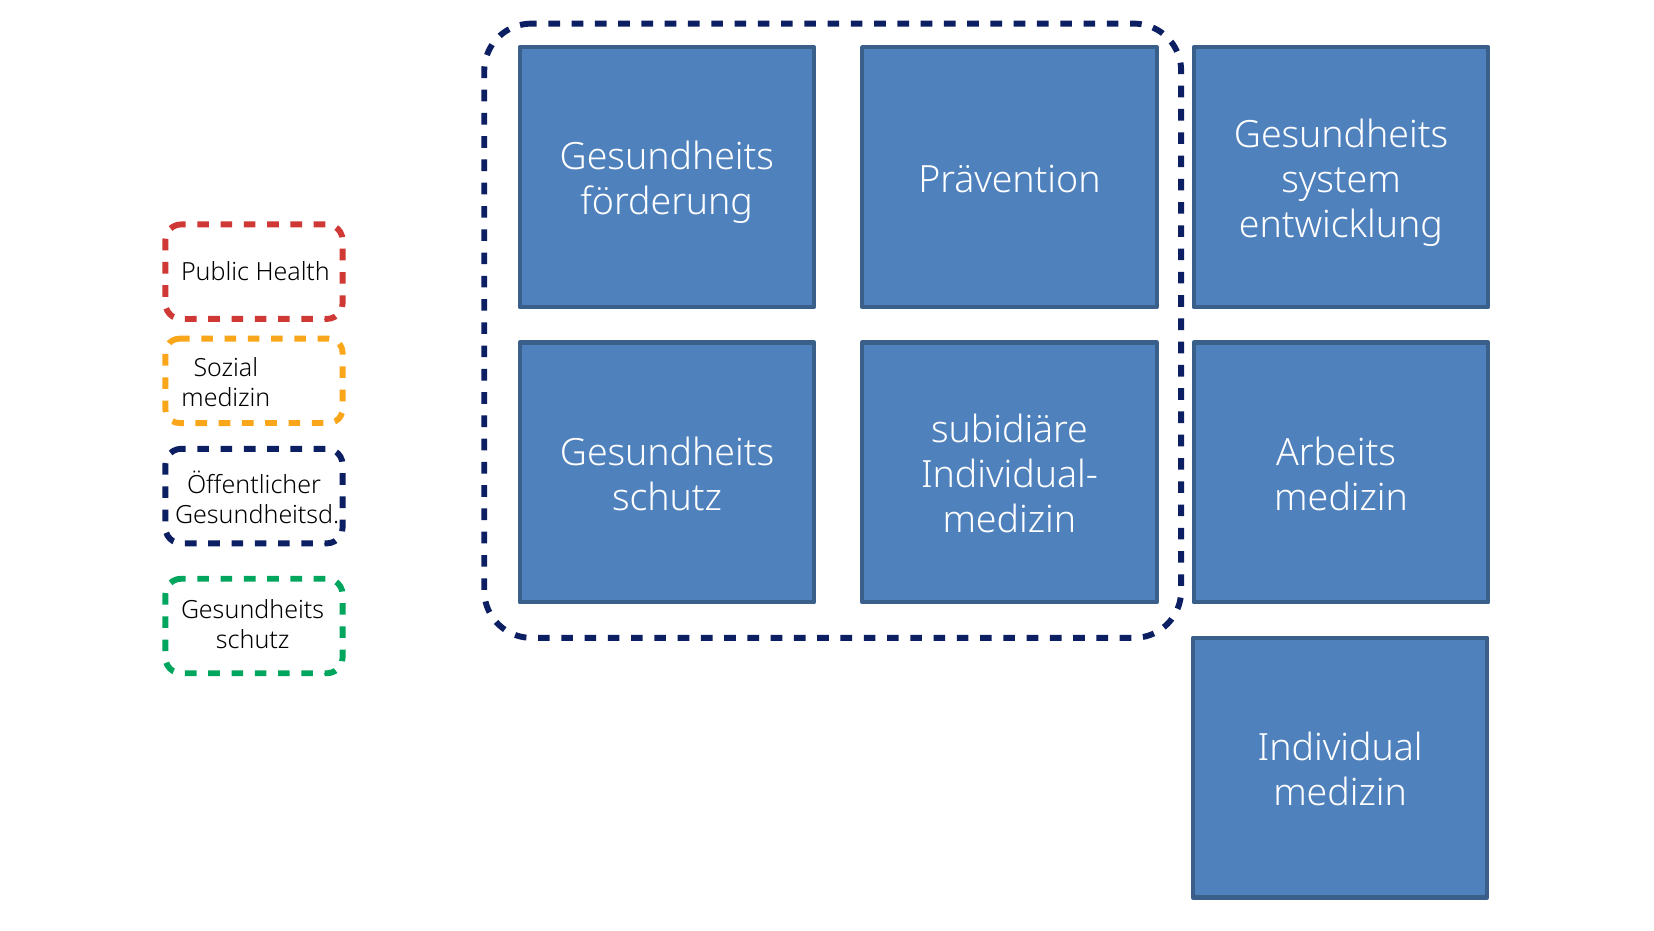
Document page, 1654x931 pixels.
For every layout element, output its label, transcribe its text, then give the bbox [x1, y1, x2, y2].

text_box Prävention [862, 47, 1157, 307]
text_box Gesundheits schutz [166, 586, 340, 662]
text_box Gesundheits system entwicklung [1193, 47, 1489, 308]
text_box Gesundheits schutz [519, 342, 815, 603]
text_box Gesundheits förderung [519, 47, 815, 307]
text_box subidiäre Individual-medizin [862, 342, 1157, 603]
text_box Öffentlicher Gesundheitsd. [160, 460, 355, 536]
text_box Public Health [166, 248, 345, 293]
text_box Sozial medizin [166, 343, 286, 419]
text_box Individual medizin [1192, 637, 1488, 898]
text_box Arbeits medizin [1193, 342, 1489, 603]
